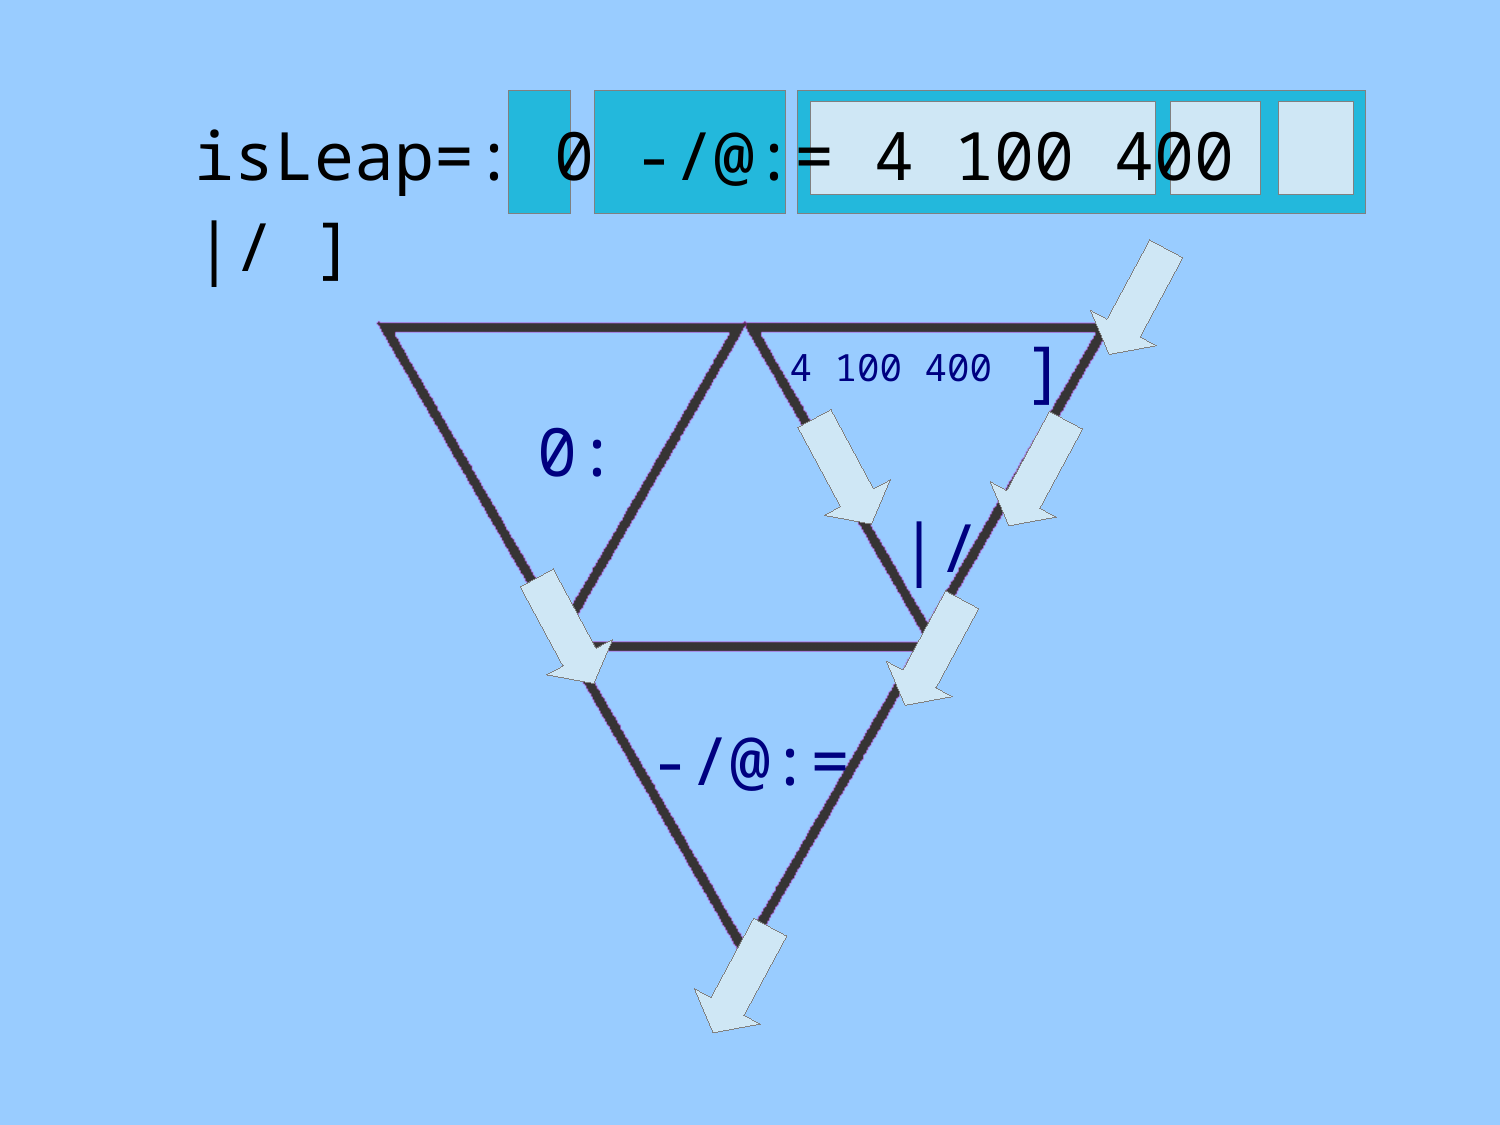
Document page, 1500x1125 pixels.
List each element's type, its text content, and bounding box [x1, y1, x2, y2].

text_box 4 100 400 [774, 334, 1013, 428]
text_box [594, 90, 786, 101]
text_box [694, 918, 787, 1033]
text_box [797, 409, 891, 525]
text_box [594, 195, 786, 214]
text_box [508, 195, 571, 214]
text_box [797, 195, 1366, 214]
text_box |/ [884, 493, 1012, 587]
text_box ] [1010, 316, 1078, 411]
text_box [520, 568, 613, 684]
text_box [797, 90, 1366, 101]
text_box isLeap=: 0 -/@:= 4 100 400 |/ ] [180, 101, 1441, 195]
picture [365, 302, 1123, 966]
text_box [990, 411, 1083, 526]
text_box [1090, 239, 1183, 355]
text_box -/@:= [635, 706, 882, 800]
text_box 0: [522, 398, 684, 519]
text_box [508, 90, 571, 101]
text_box [886, 590, 979, 706]
